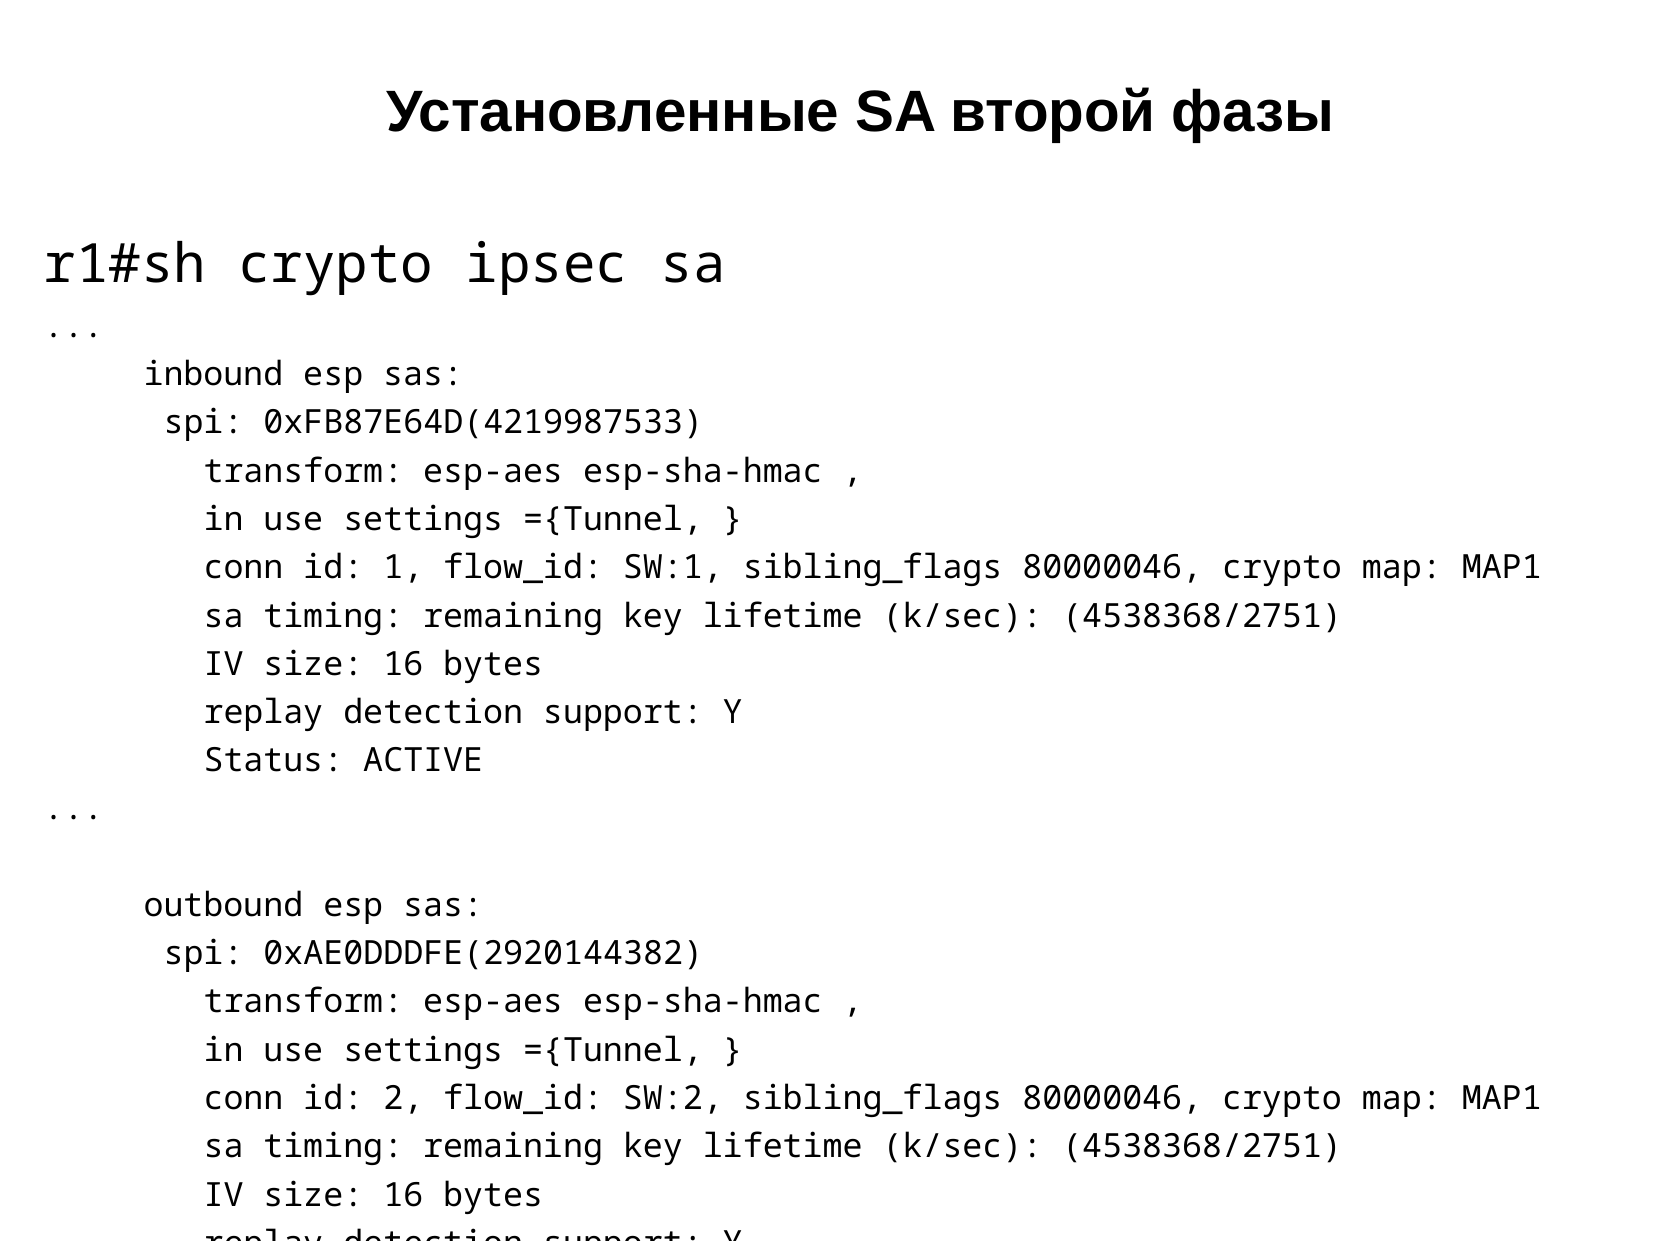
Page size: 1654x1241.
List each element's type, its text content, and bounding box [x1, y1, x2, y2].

list r1#sh crypto ipsec sa ... inbound esp sas: spi: 0xFB87E64D(4219987533) transform: esp-aes esp-sha-hmac , in use settings ={Tunnel, } conn id: 1, flow_id: SW:1, sibling_flags 80000046, crypto map: MAP1 sa timing: remaining key lifetime (k/sec): (4538368/2751) IV size: 16 bytes replay detection support: Y Status: ACTIVE ... outbound esp sas: spi: 0xAE0DDDFE(2920144382) transform: esp-aes esp-sha-hmac , in use settings ={Tunnel, } conn id: 2, flow_id: SW:2, sibling_flags 80000046, crypto map: MAP1 sa timing: remaining key lifetime (k/sec): (4538368/2751) IV size: 16 bytes replay detection support: Y Status: ACTIVE …. [37, 225, 1613, 1163]
text_box Установленные SA второй фазы [123, 41, 1597, 151]
